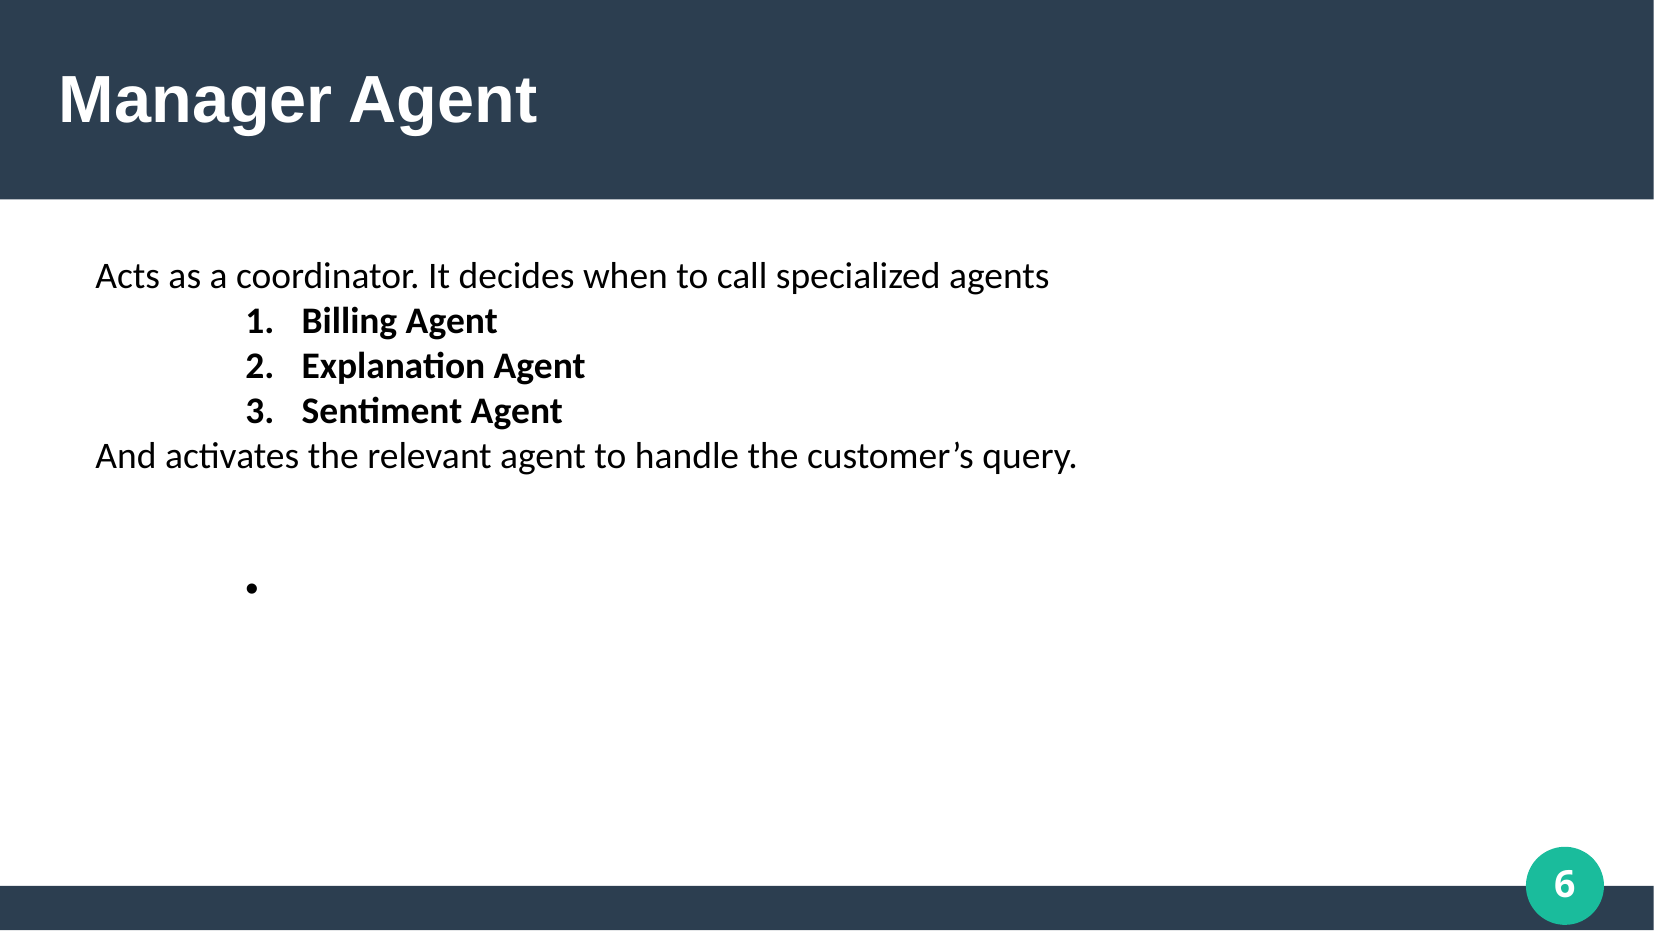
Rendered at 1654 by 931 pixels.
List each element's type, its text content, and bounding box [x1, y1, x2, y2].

text_box 4 [1505, 848, 1625, 923]
list [59, 243, 1595, 901]
title Manager Agent [59, 37, 1595, 156]
text_box Acts as a coordinator. It decides when to call specialized agents Billing Agent Explanation Agent Sentiment Agent And activates the relevant agent to handle the customer’s query. [80, 243, 1546, 623]
